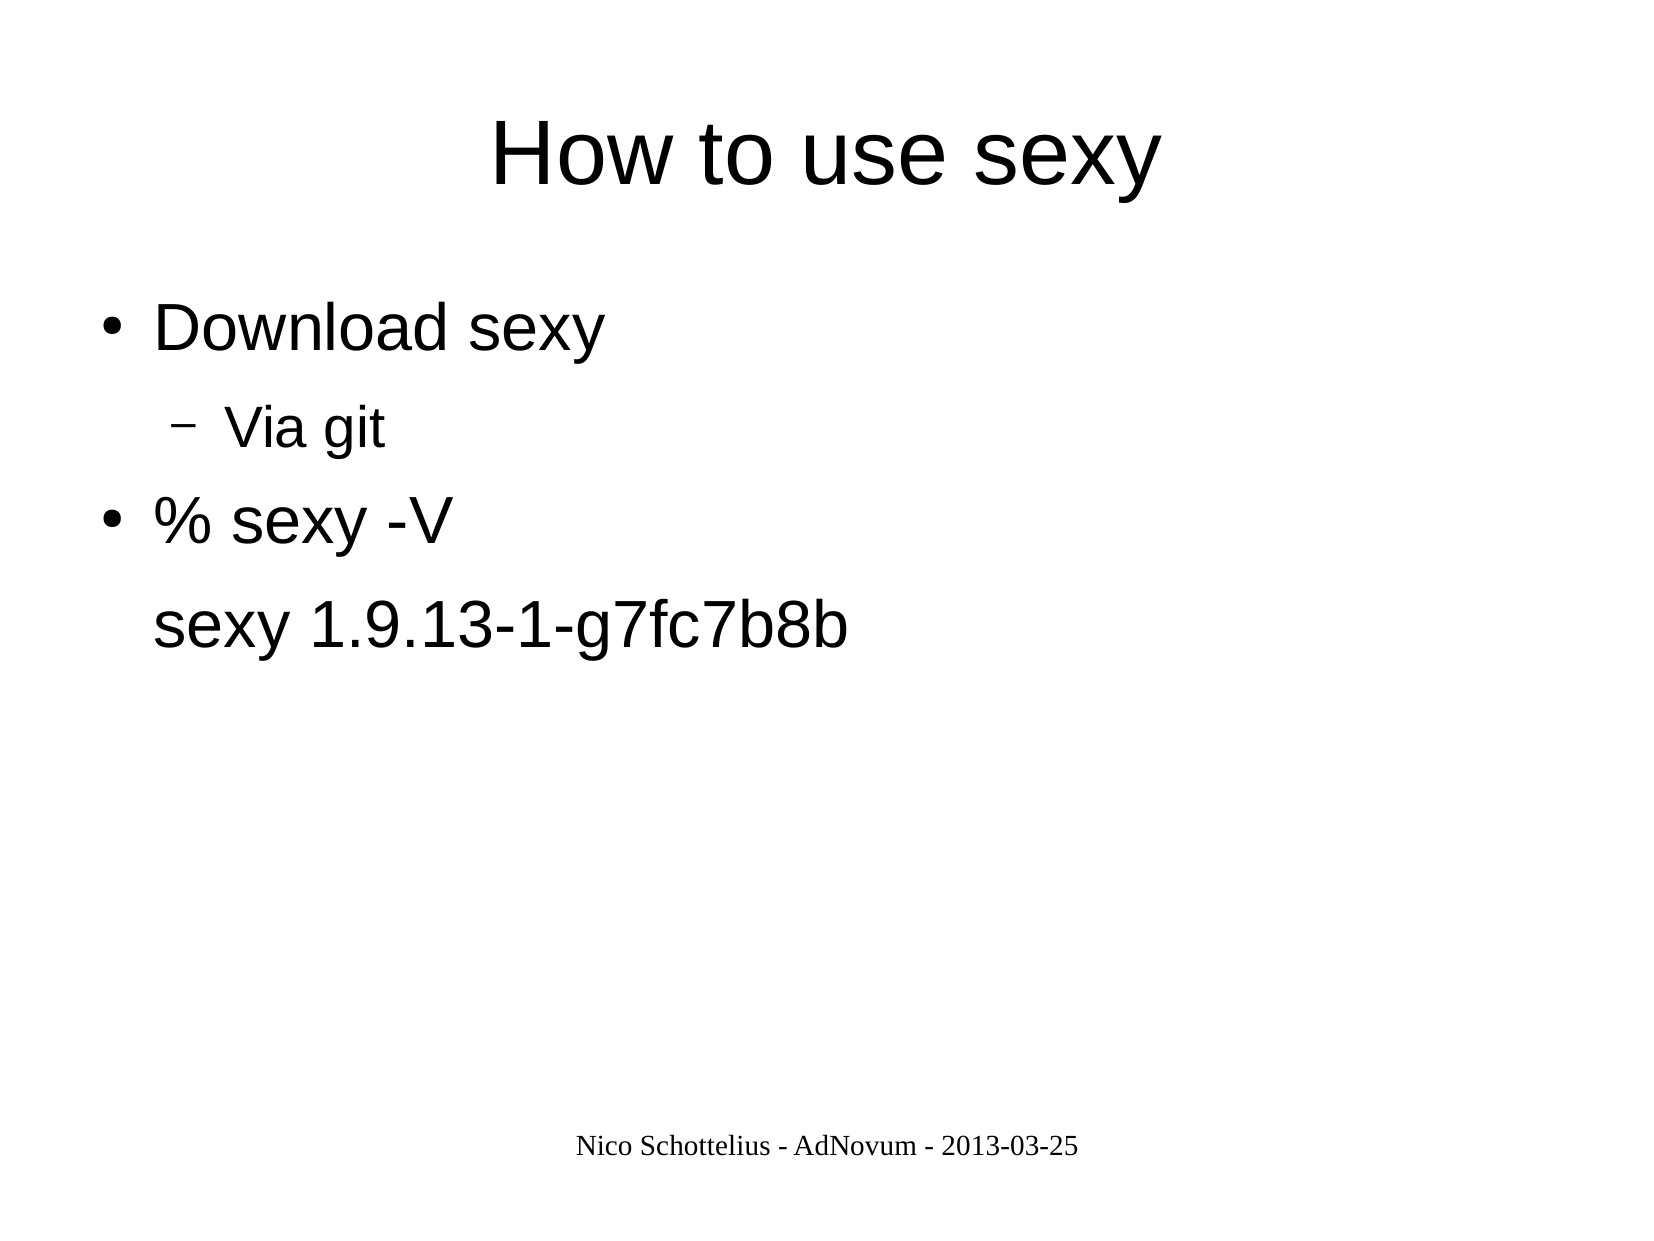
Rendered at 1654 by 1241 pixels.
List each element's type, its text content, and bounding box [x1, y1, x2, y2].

title How to use sexy [82, 49, 1571, 257]
list Download sexy Via git % sexy -V sexy 1.9.13-1-g7fc7b8b [82, 290, 1538, 1010]
